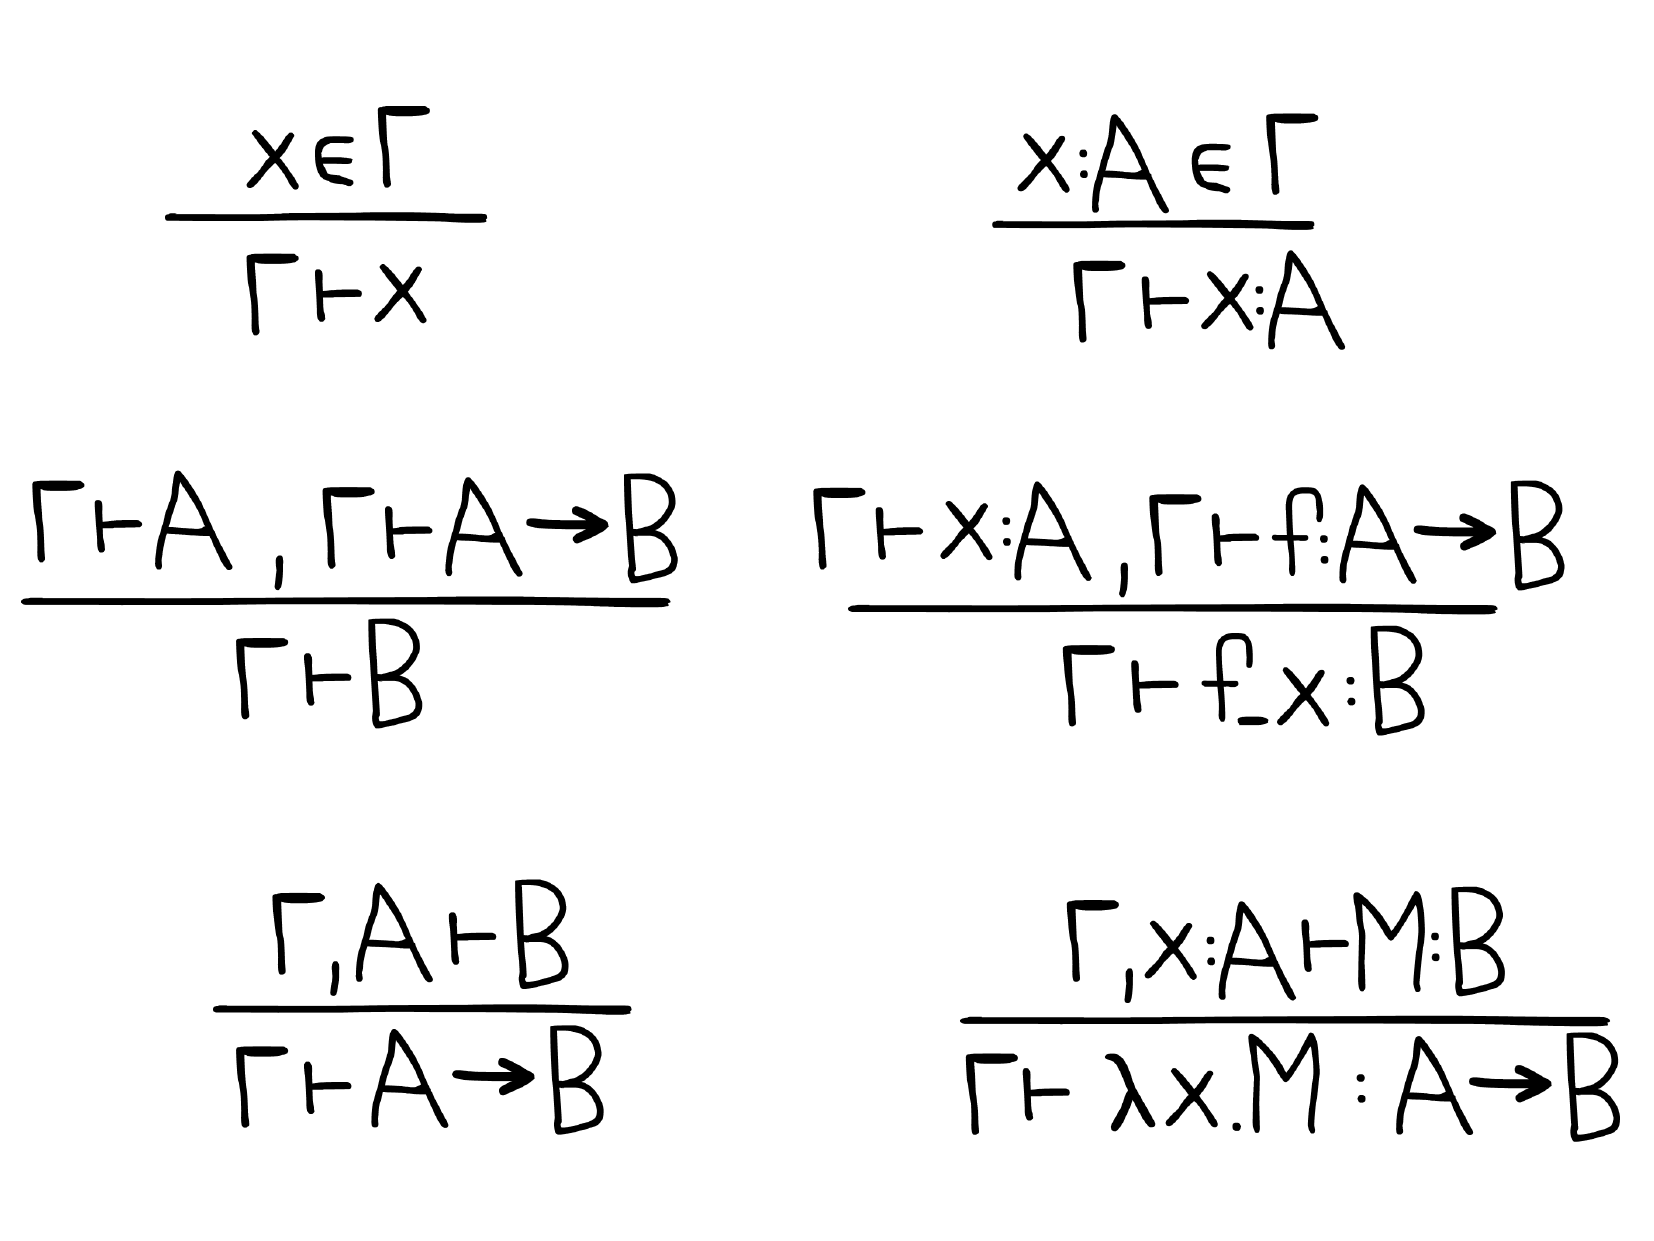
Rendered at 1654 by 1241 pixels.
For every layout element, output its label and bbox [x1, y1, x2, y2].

picture [21, 106, 1620, 1142]
